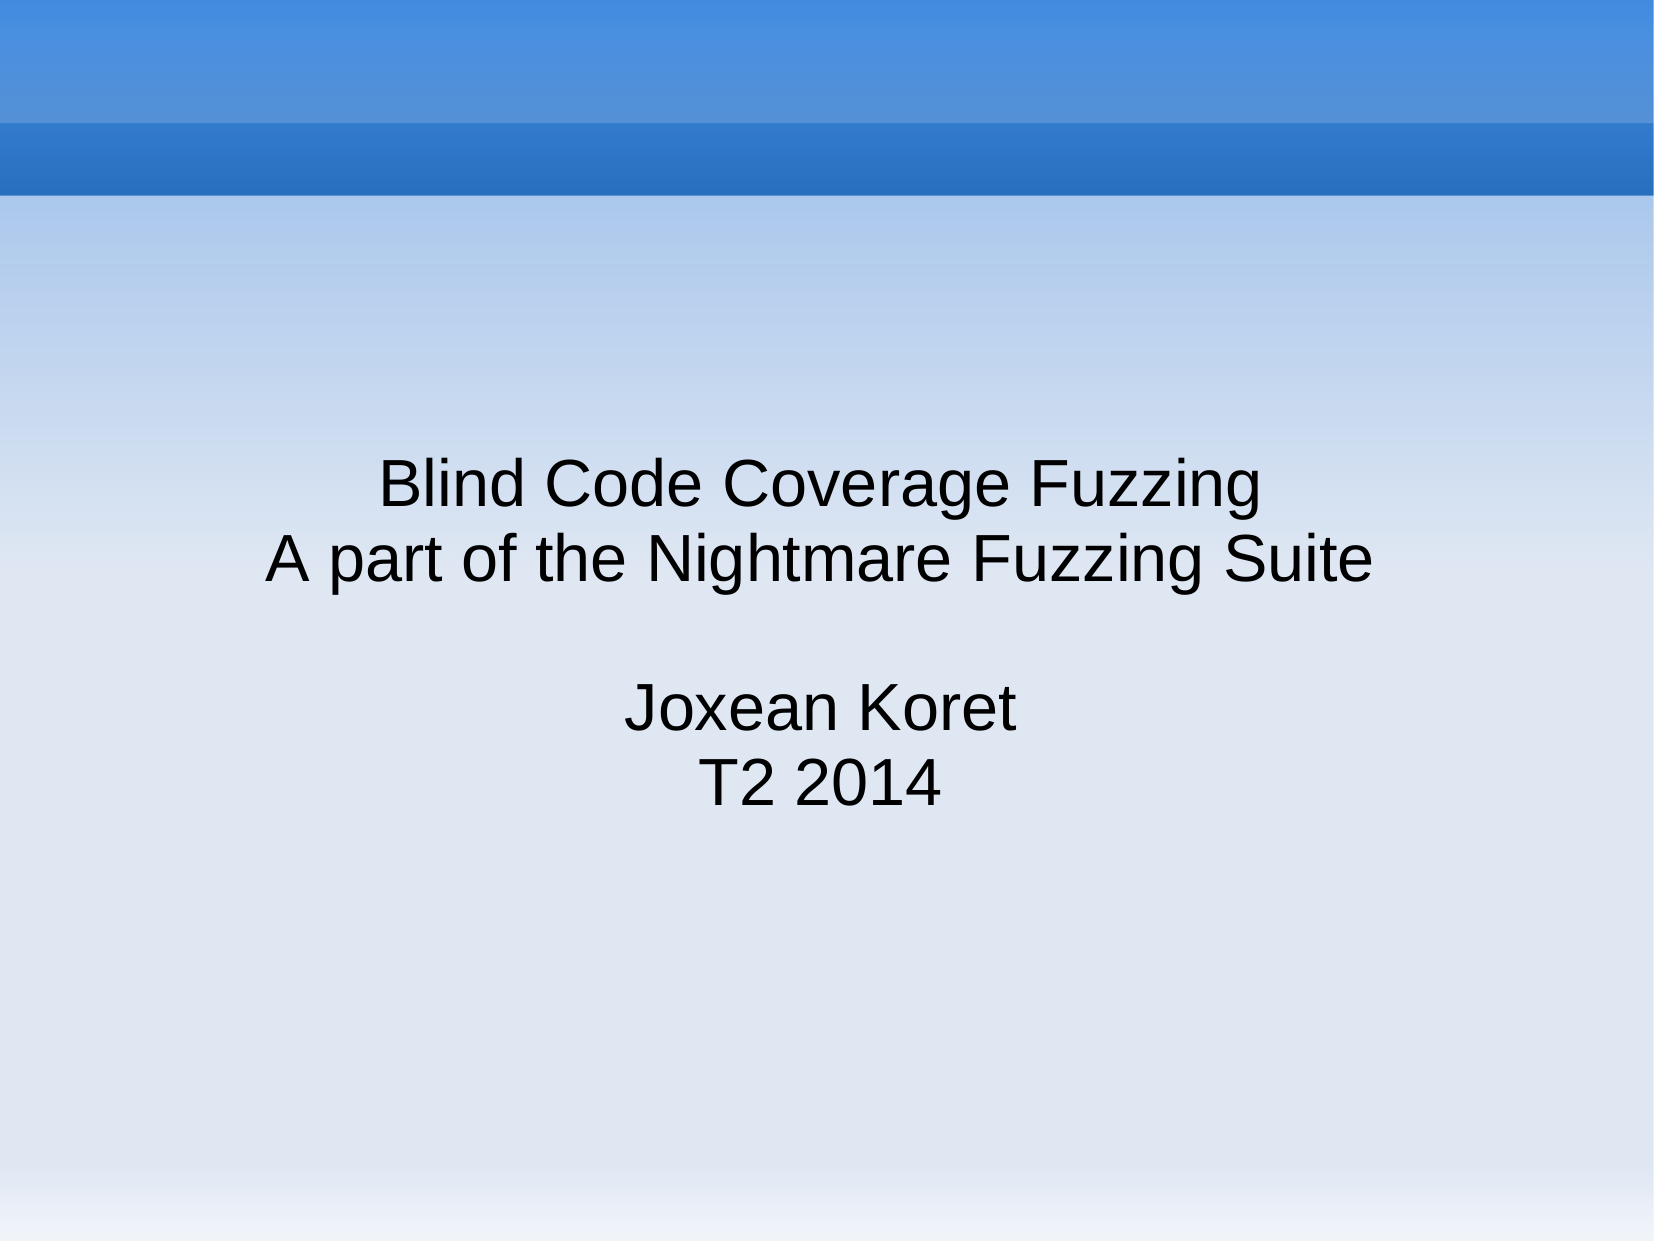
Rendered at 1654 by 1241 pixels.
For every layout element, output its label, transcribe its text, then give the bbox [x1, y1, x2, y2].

picture [0, 0, 1654, 1241]
subtitle Blind Code Coverage Fuzzing A part of the Nightmare Fuzzing Suite Joxean Koret T2 2014 [76, 41, 1565, 1150]
